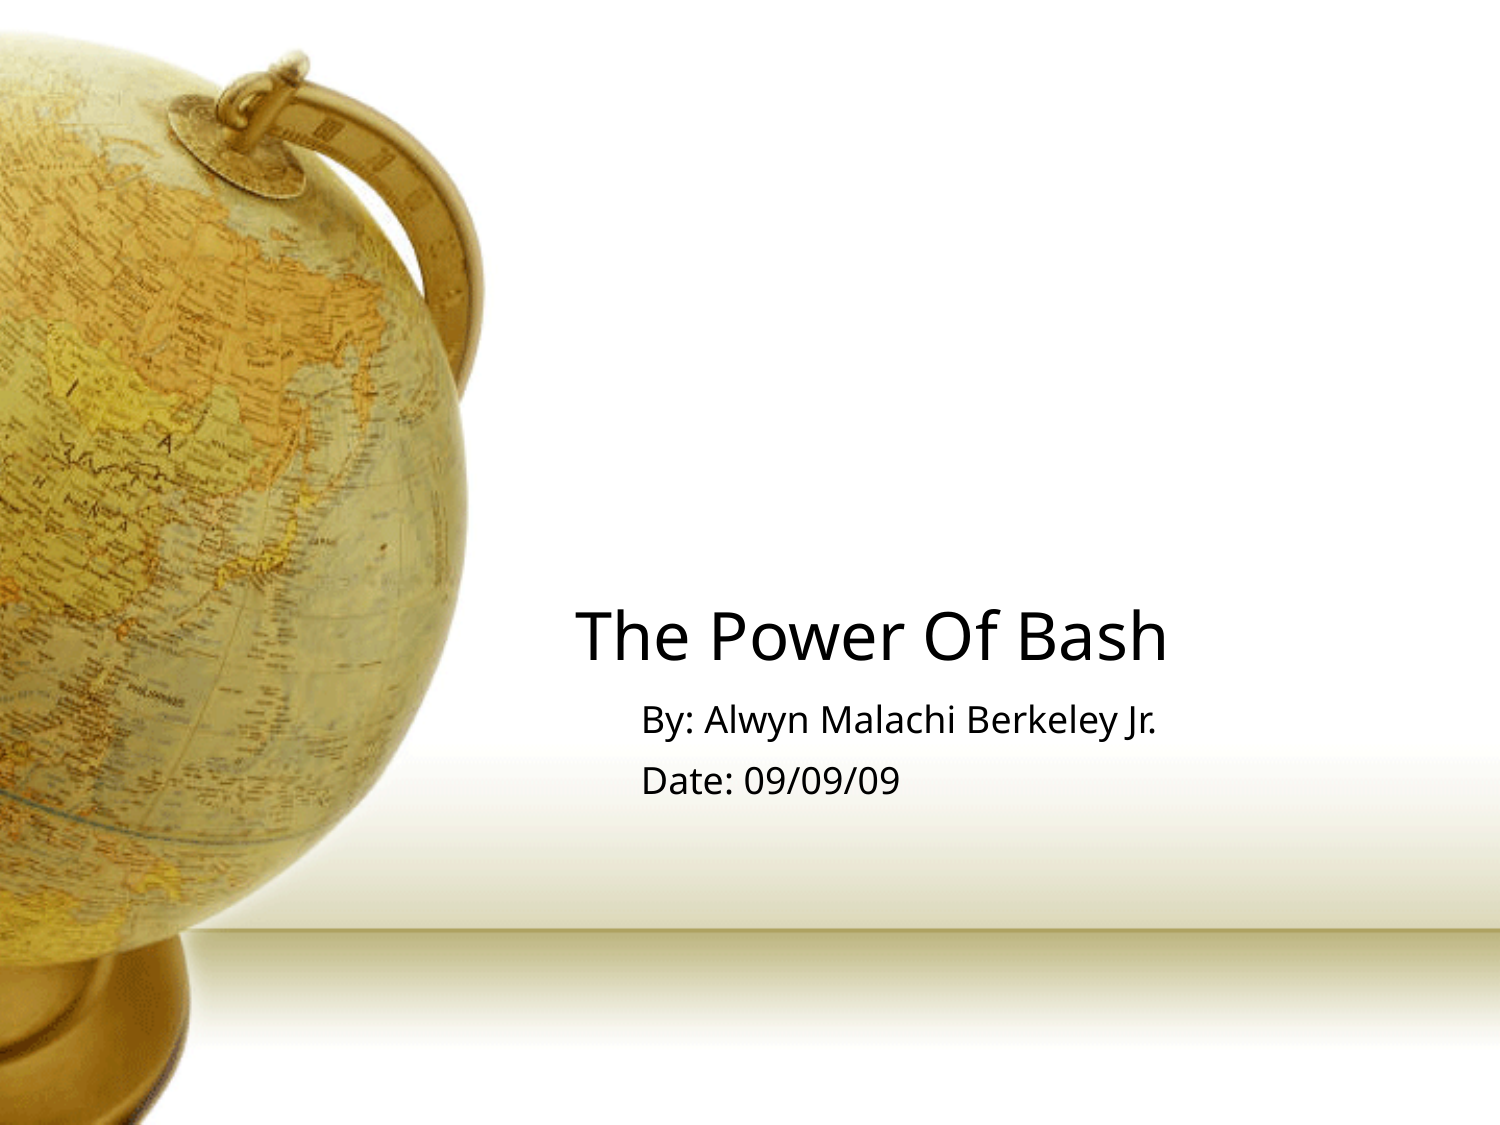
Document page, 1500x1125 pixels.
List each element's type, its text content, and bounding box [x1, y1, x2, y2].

subtitle By: Alwyn Malachi Berkeley Jr. Date: 09/09/09 [625, 686, 1438, 911]
picture [0, 0, 1500, 1125]
title The Power Of Bash [560, 299, 1438, 688]
